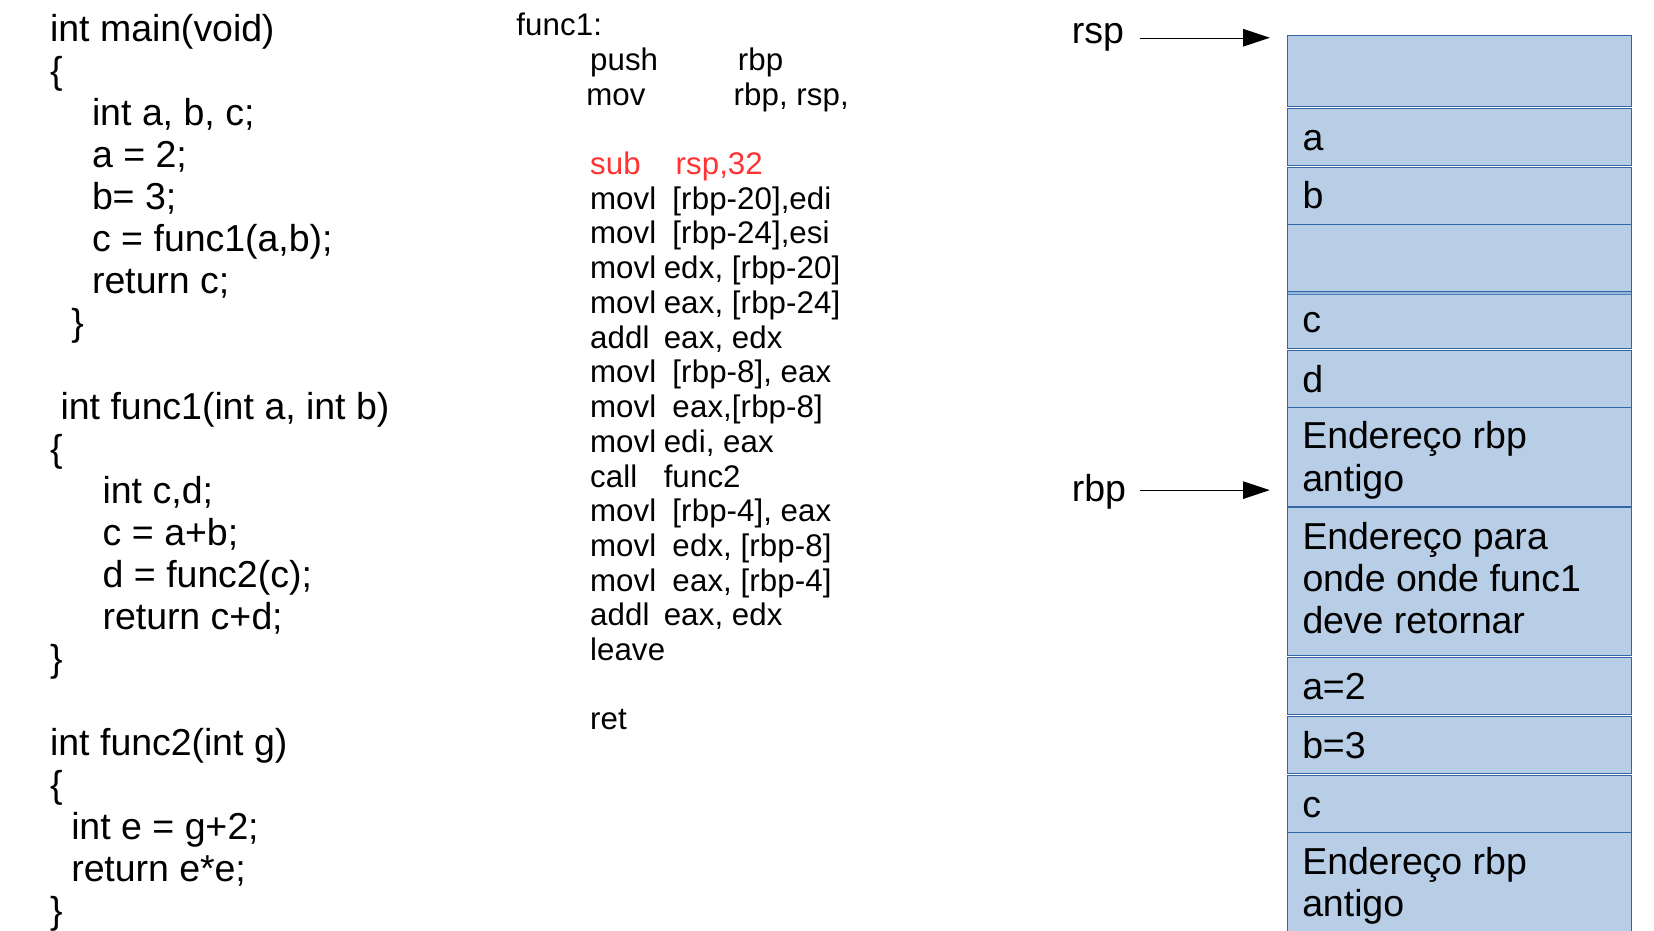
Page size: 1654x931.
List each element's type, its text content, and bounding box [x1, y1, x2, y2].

text_box [1287, 225, 1632, 291]
text_box c [1287, 775, 1632, 833]
text_box a=2 [1287, 657, 1632, 715]
text_box Endereço rbp antigo [1287, 408, 1632, 507]
text_box a [1287, 108, 1632, 166]
text_box b=3 [1287, 716, 1632, 774]
text_box rsp [1057, 2, 1139, 60]
text_box int main(void) { int a, b, c; a = 2; b= 3; c = func1(a,b); return c; } int func1(int a, int b) { int c,d; c = a+b; d = func2(c); return c+d; } int func2(int g) { int e = g+2; return e*e; } [35, 0, 449, 931]
text_box b [1287, 167, 1632, 225]
text_box c [1287, 291, 1632, 349]
text_box func1: push rbp mov rbp, rsp, sub rsp,32 movl [rbp-20],edi movl [rbp-24],esi movl edx, [rbp-20] movl eax, [rbp-24] addl eax, edx movl [rbp-8], eax movl eax,[rbp-8] movl edi, eax call func2 movl [rbp-4], eax movl edx, [rbp-8] movl eax, [rbp-4] addl eax, edx leave ret [501, 0, 1010, 925]
text_box [1287, 35, 1632, 107]
text_box rbp [1057, 459, 1141, 517]
text_box Endereço rbp antigo [1287, 833, 1632, 931]
text_box d [1287, 350, 1632, 408]
text_box Endereço para onde onde func1 deve retornar [1287, 507, 1632, 656]
